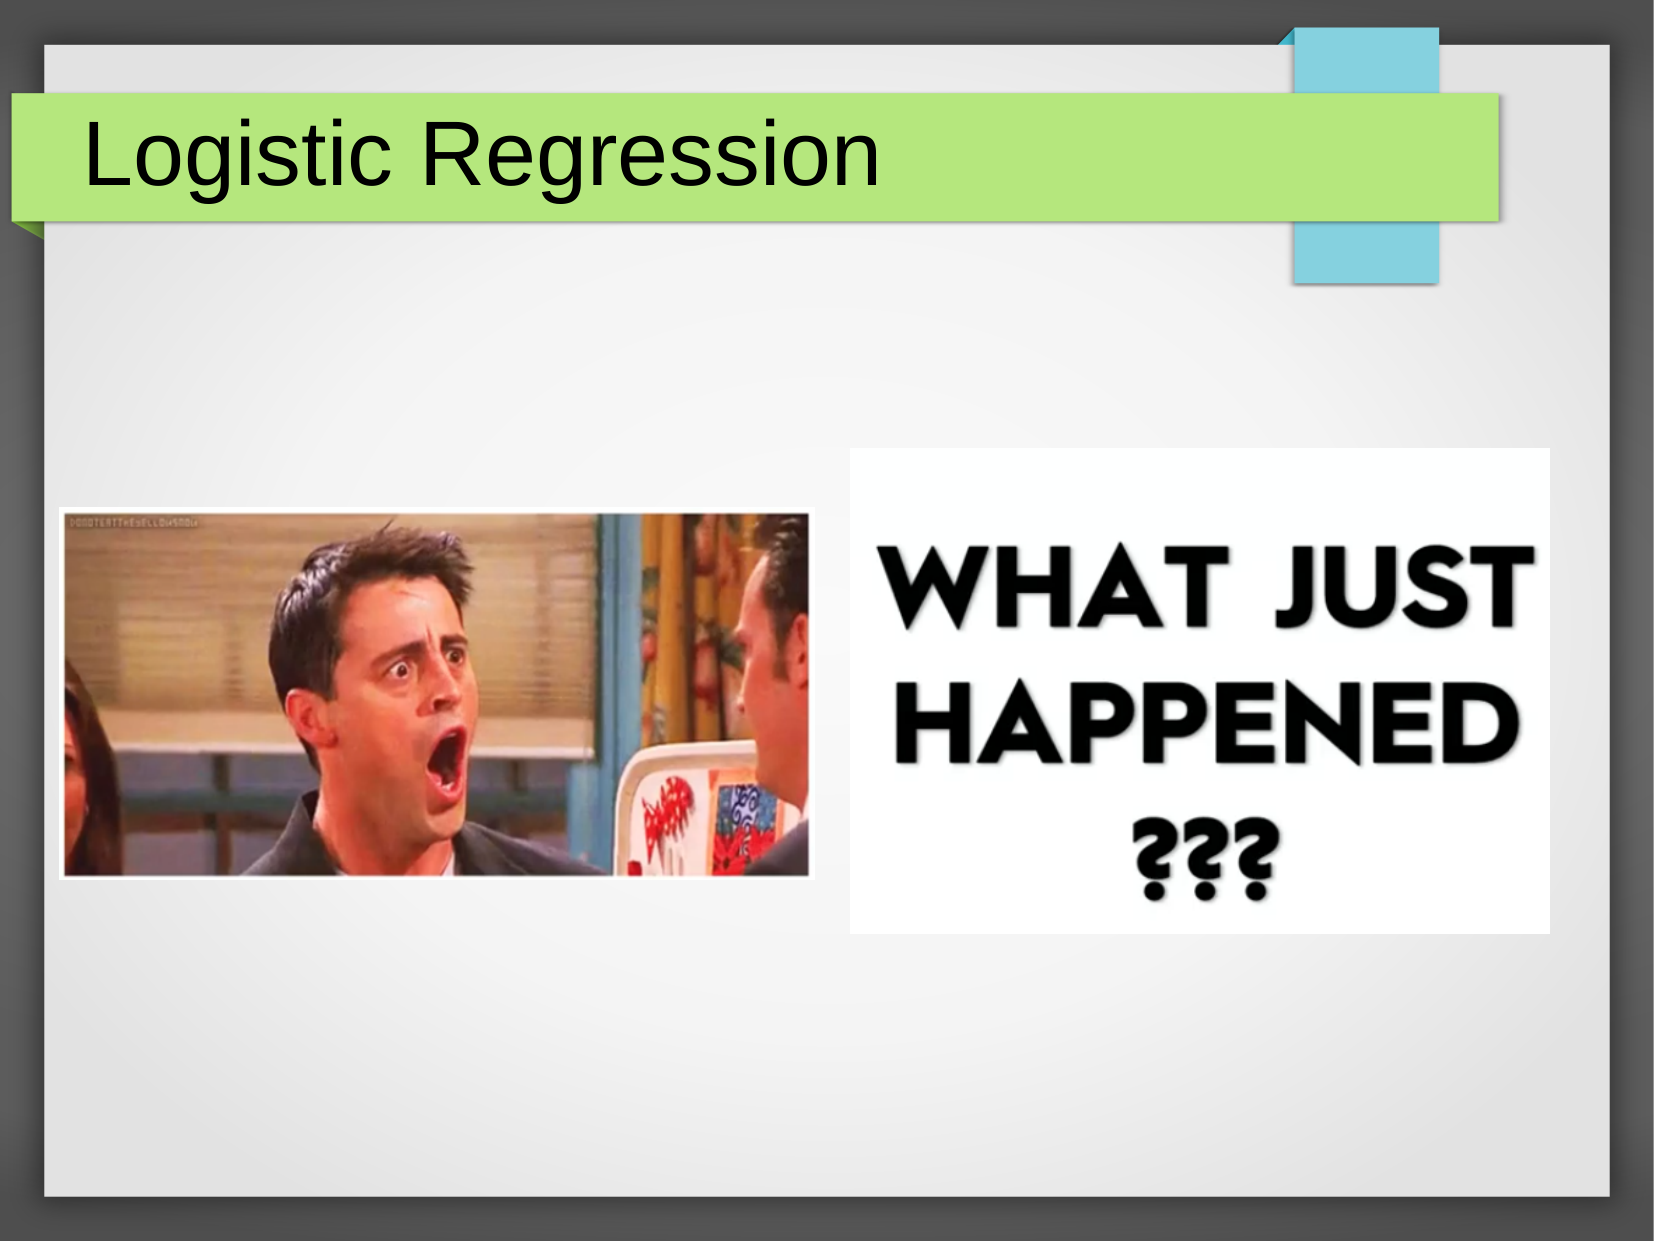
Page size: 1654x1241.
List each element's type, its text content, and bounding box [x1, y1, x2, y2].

picture [0, 0, 1654, 1241]
title Logistic Regression [82, 94, 1264, 213]
